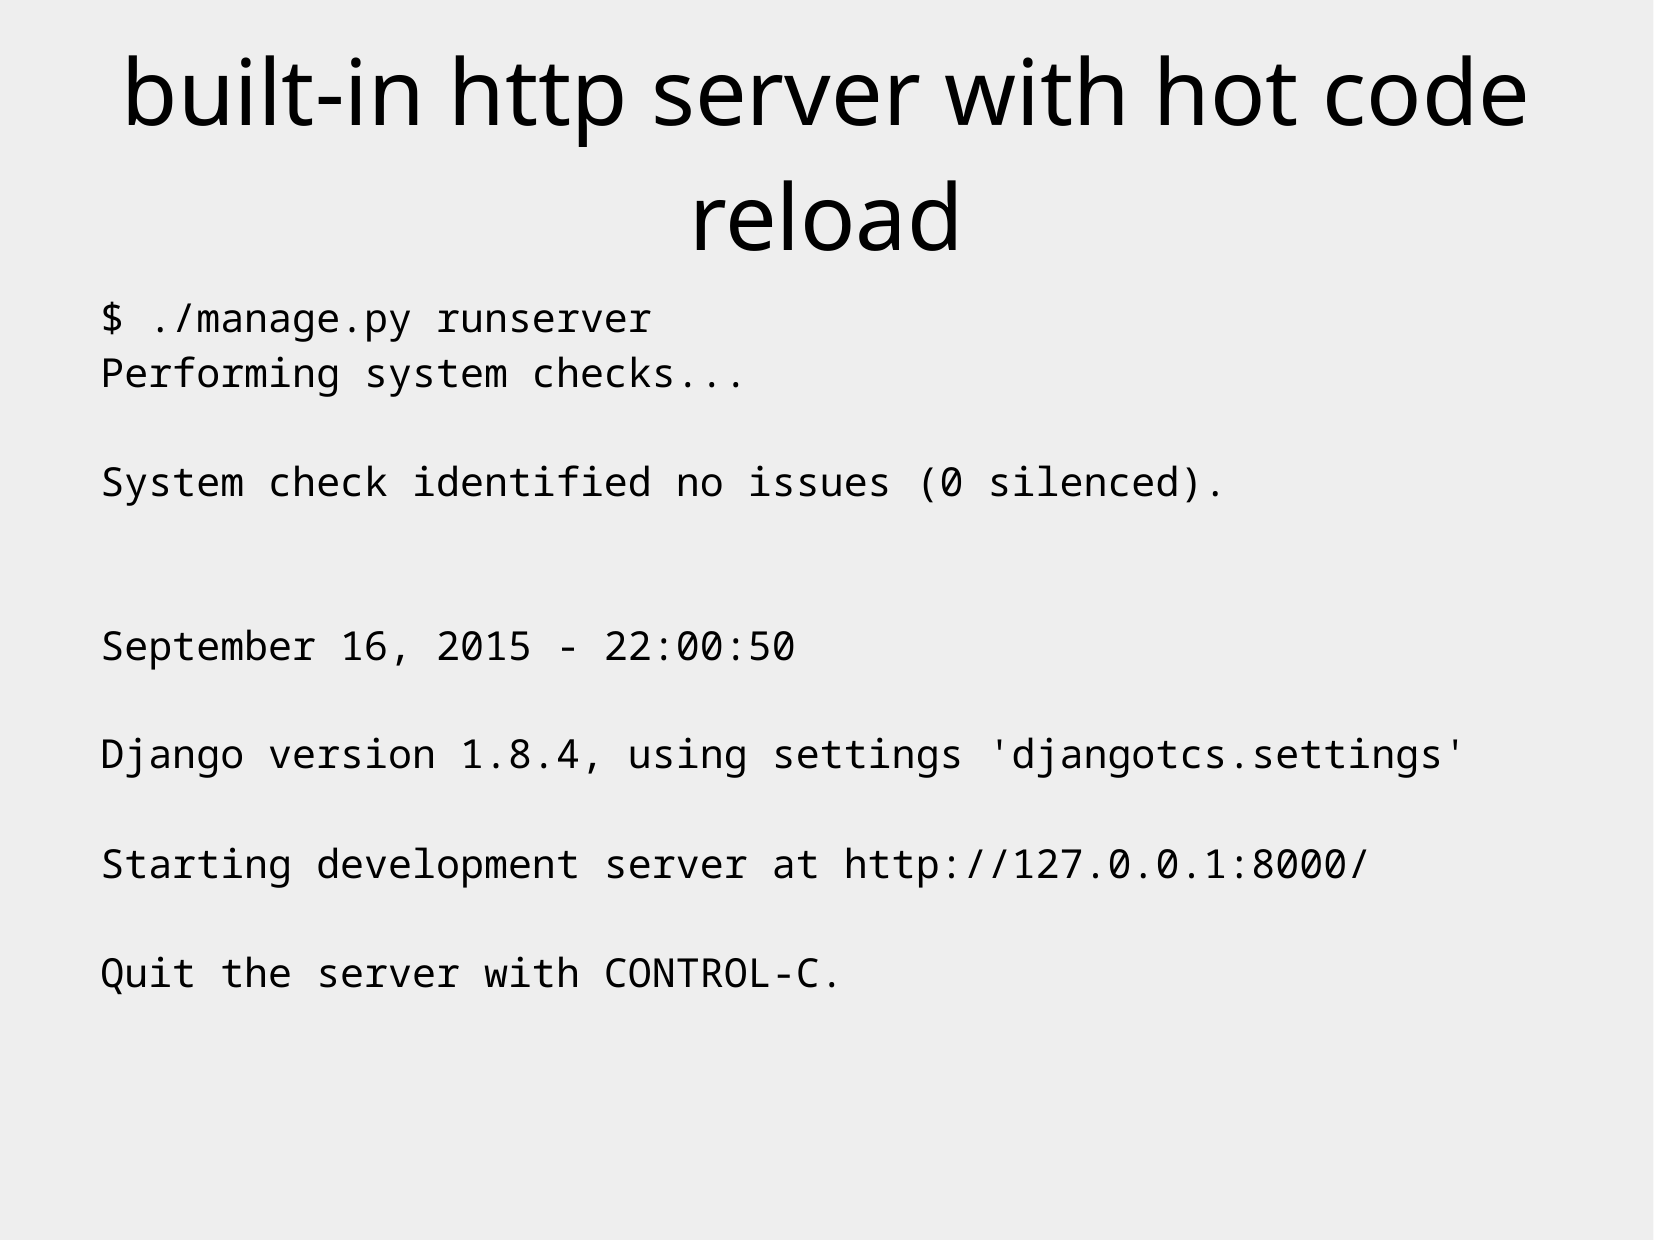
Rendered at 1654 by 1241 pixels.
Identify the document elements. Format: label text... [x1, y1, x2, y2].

title built-in http server with hot code reload [82, 49, 1571, 257]
list $ ./manage.py runserver Performing system checks... System check identified no issues (0 silenced). September 16, 2015 - 22:00:50 Django version 1.8.4, using settings 'djangotcs.settings' Starting development server at http://127.0.0.1:8000/ Quit the server with CONTROL-C. [82, 290, 1571, 1010]
